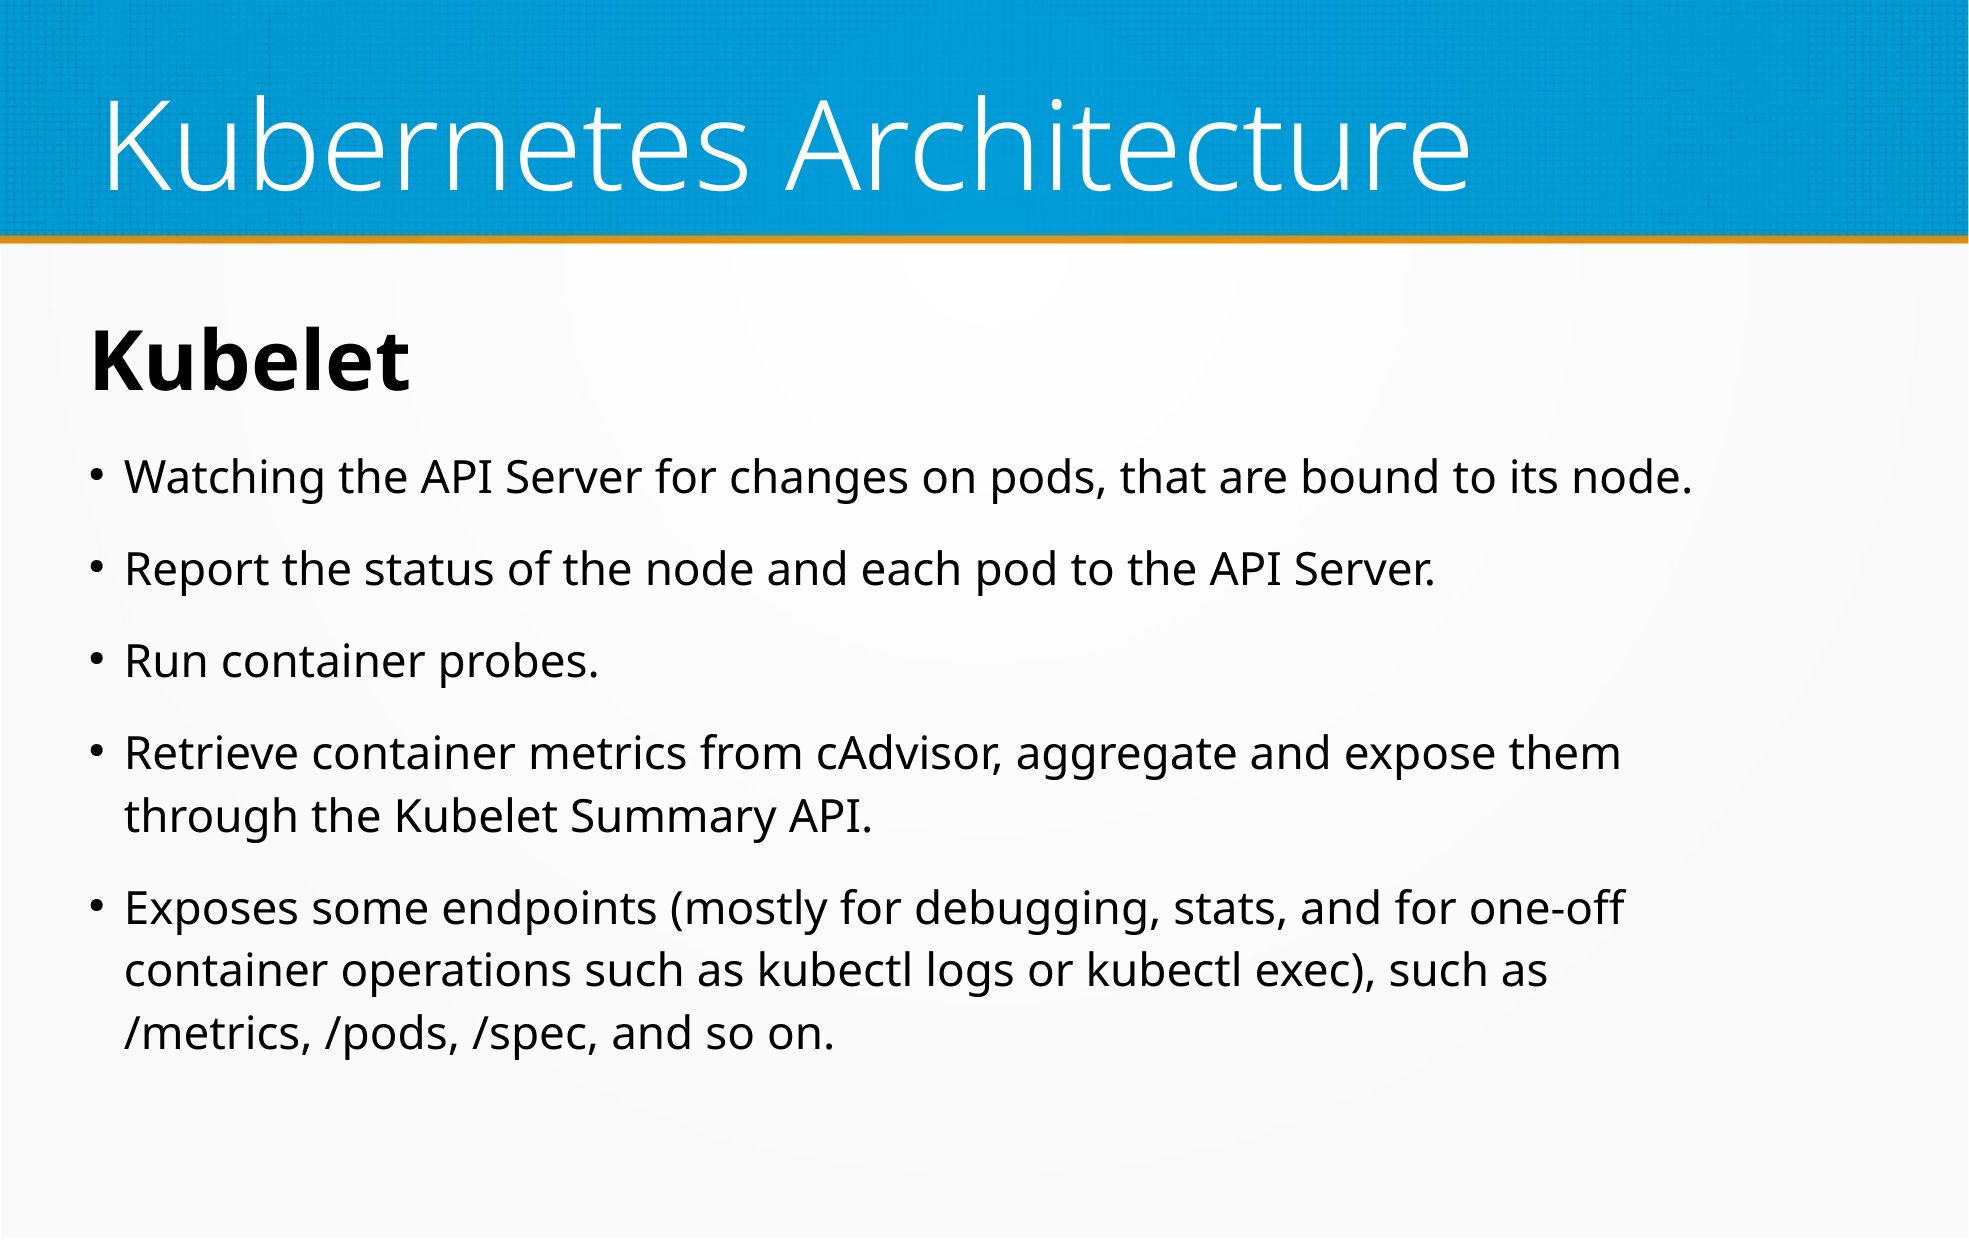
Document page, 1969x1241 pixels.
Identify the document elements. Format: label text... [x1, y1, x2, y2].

title Kubernetes Architecture [98, 19, 1870, 227]
text_box Kubelet Watching the API Server for changes on pods, that are bound to its node. Report the status of the node and each pod to the API Server. Run container probes. Retrieve container metrics from cAdvisor, aggregate and expose them through the Kubelet Summary API. Exposes some endpoints (mostly for debugging, stats, and for one-off container operations such as kubectl logs or kubectl exec), such as /metrics, /pods, /spec, and so on. [82, 322, 1772, 1134]
picture [0, 233, 1969, 1241]
